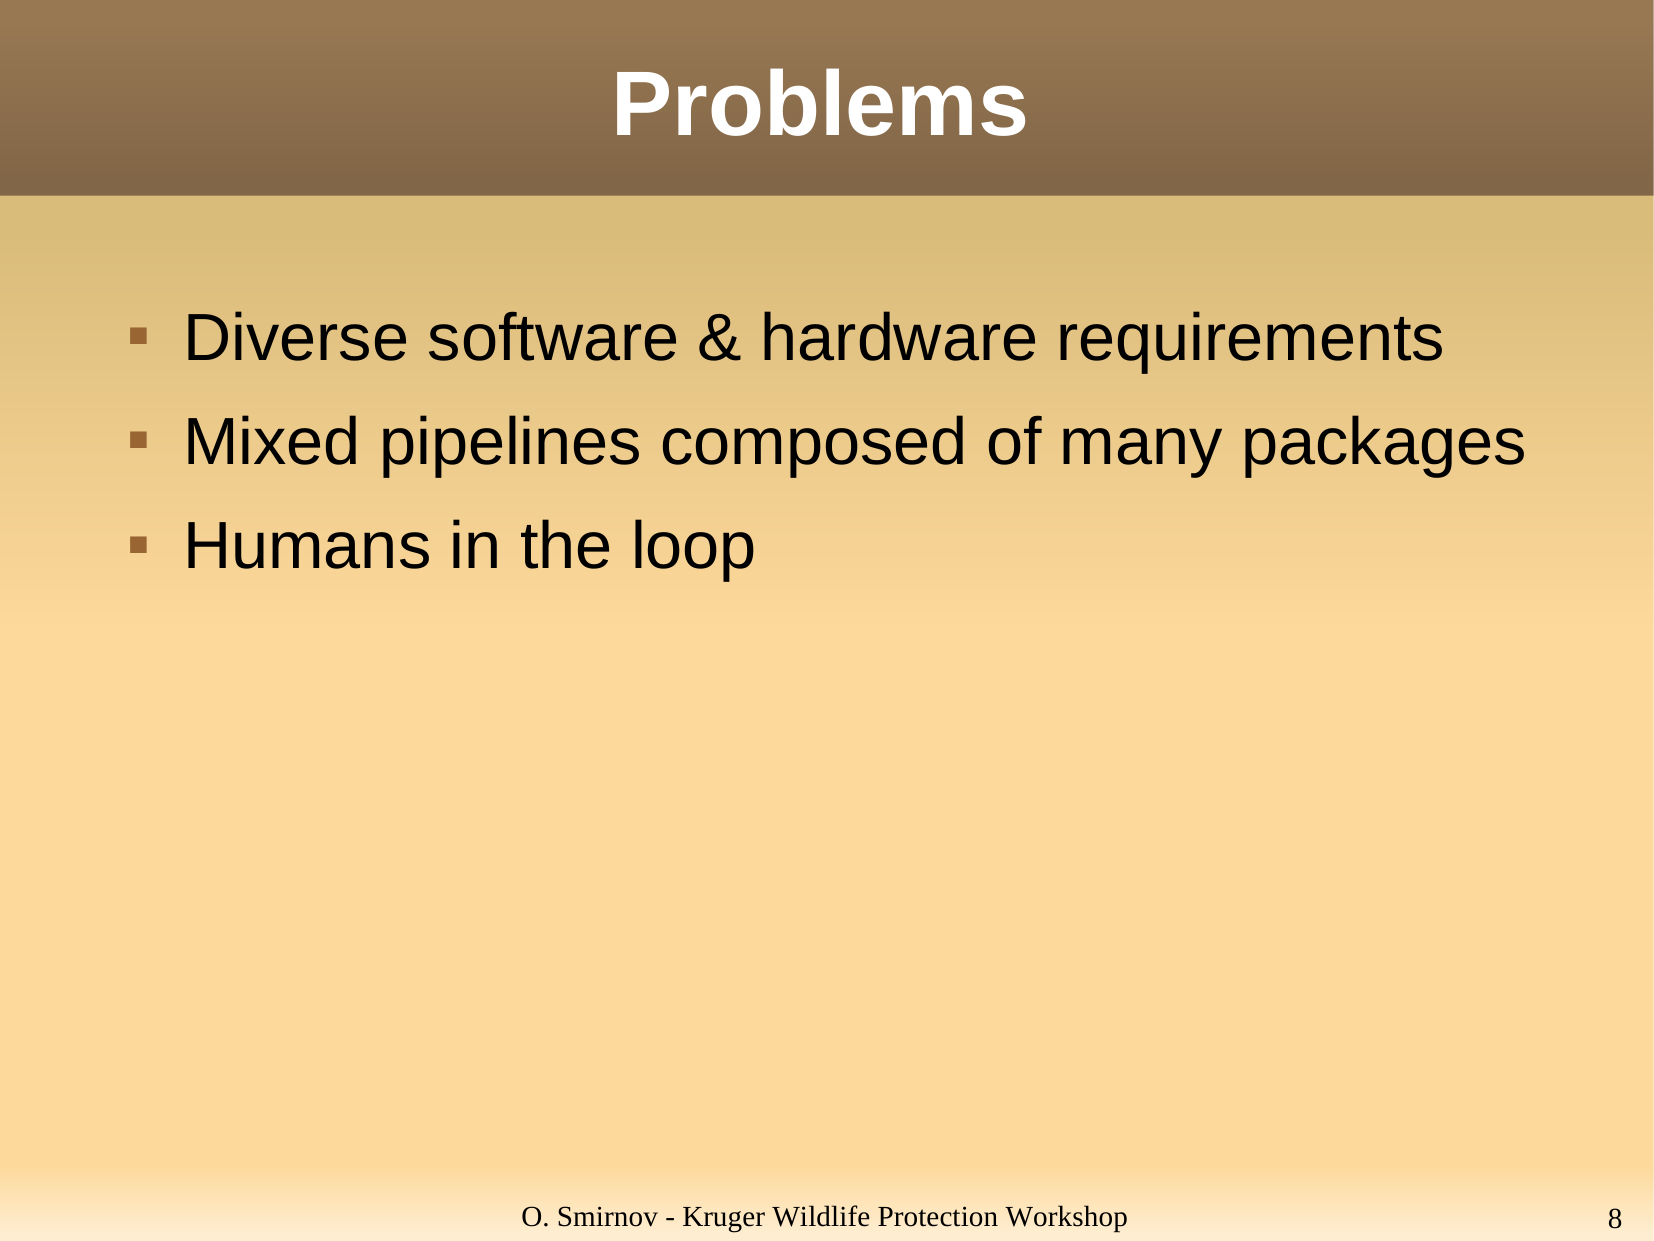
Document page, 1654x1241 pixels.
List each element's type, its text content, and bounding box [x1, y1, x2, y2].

list Diverse software & hardware requirements Mixed pipelines composed of many packages Humans in the loop [112, 300, 1601, 1119]
picture [0, 0, 1654, 1241]
title Problems [76, 0, 1565, 208]
